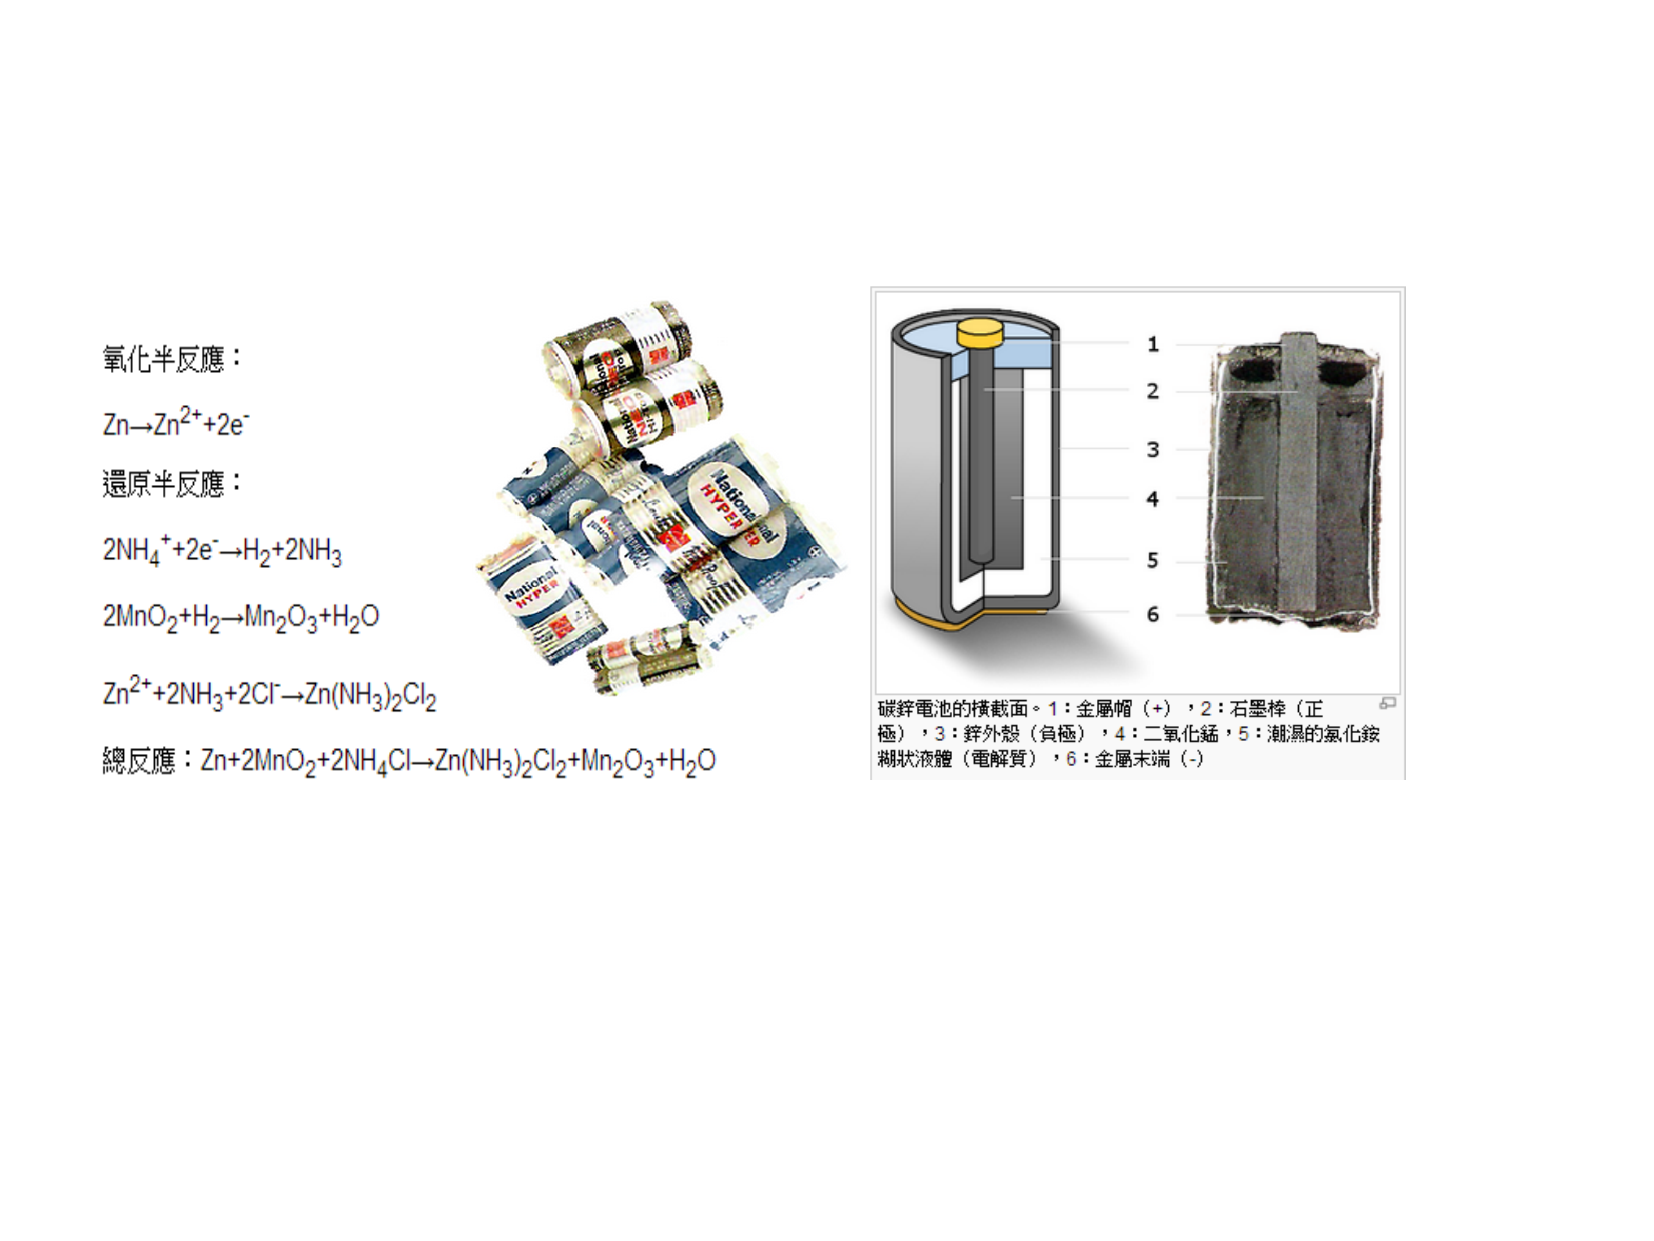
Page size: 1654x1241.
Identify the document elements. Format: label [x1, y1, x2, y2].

picture [869, 285, 1406, 780]
picture [97, 295, 851, 792]
